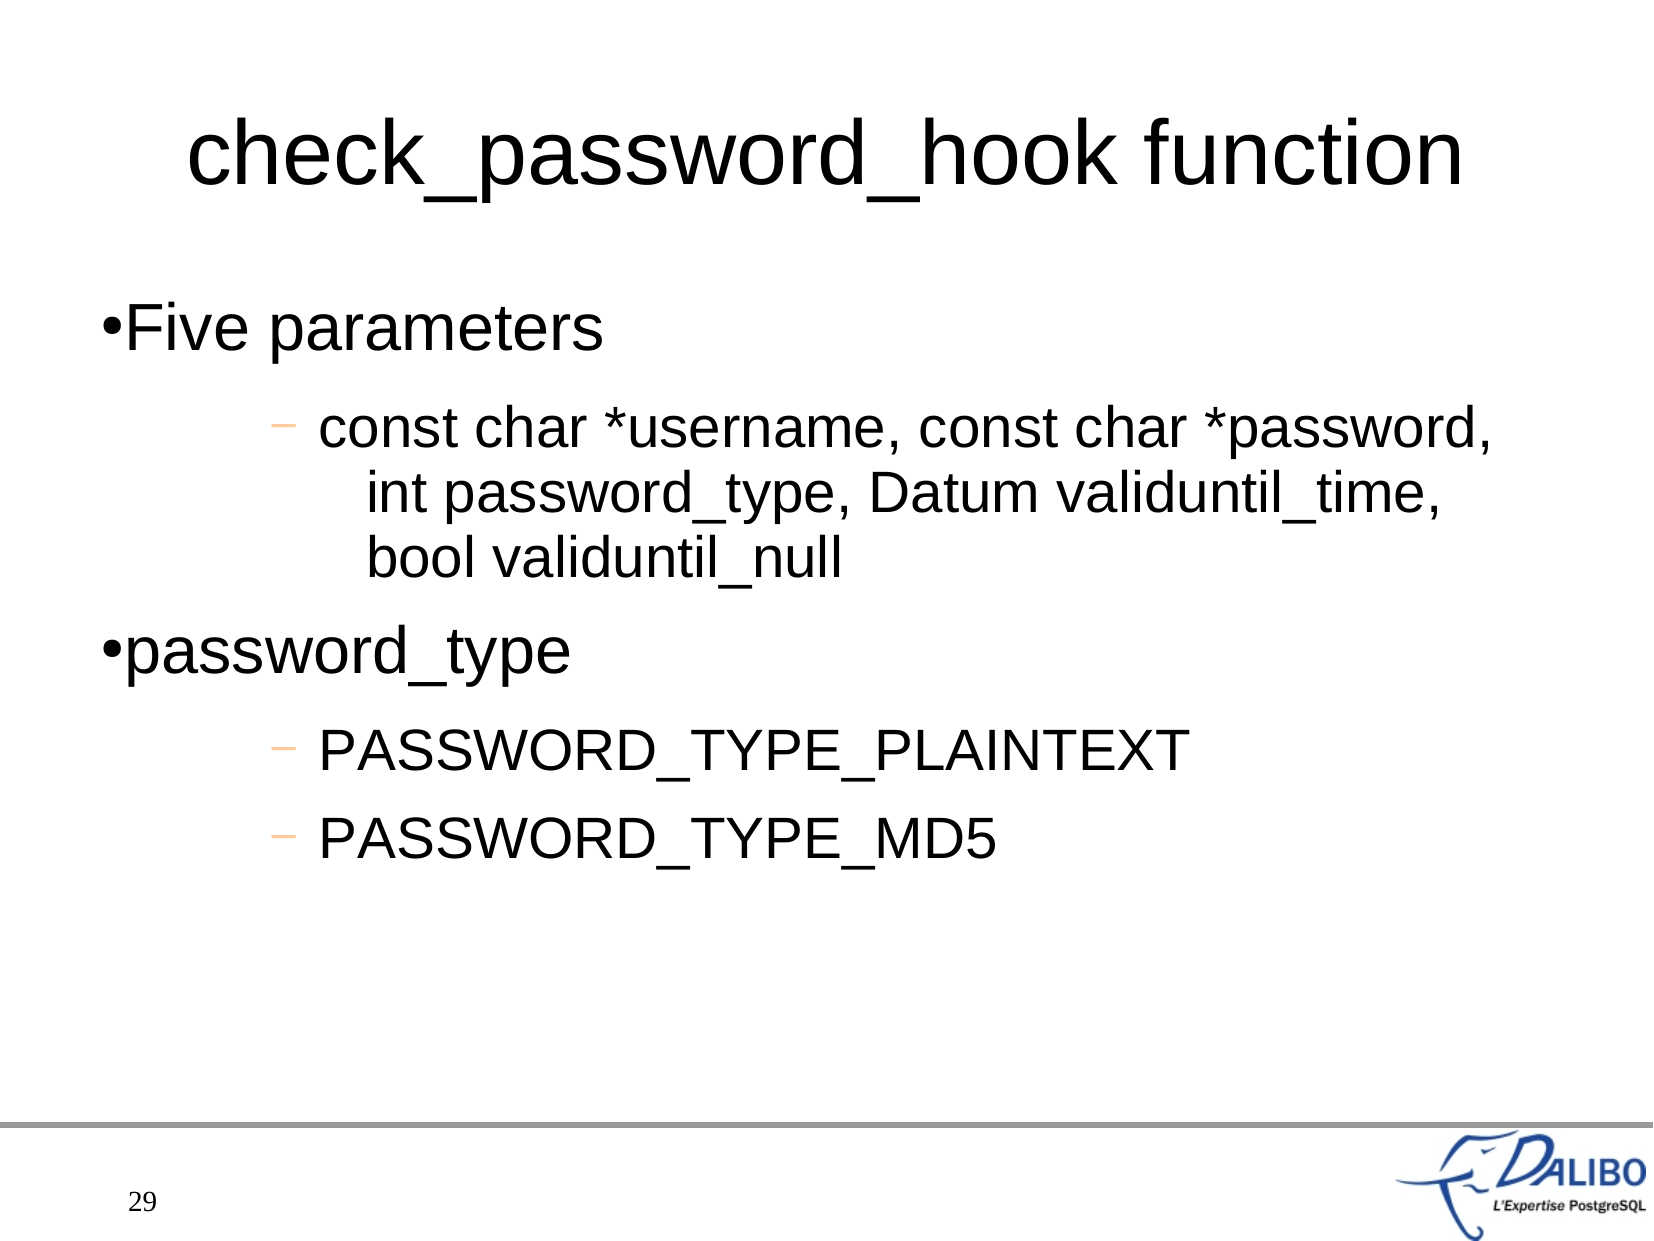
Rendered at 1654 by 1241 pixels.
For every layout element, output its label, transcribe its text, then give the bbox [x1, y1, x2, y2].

picture [1395, 1130, 1646, 1241]
title check_password_hook function [82, 49, 1571, 257]
list Five parameters const char *username, const char *password, int password_type, Datum validuntil_time, bool validuntil_null password_type PASSWORD_TYPE_PLAINTEXT PASSWORD_TYPE_MD5 [82, 290, 1571, 1109]
